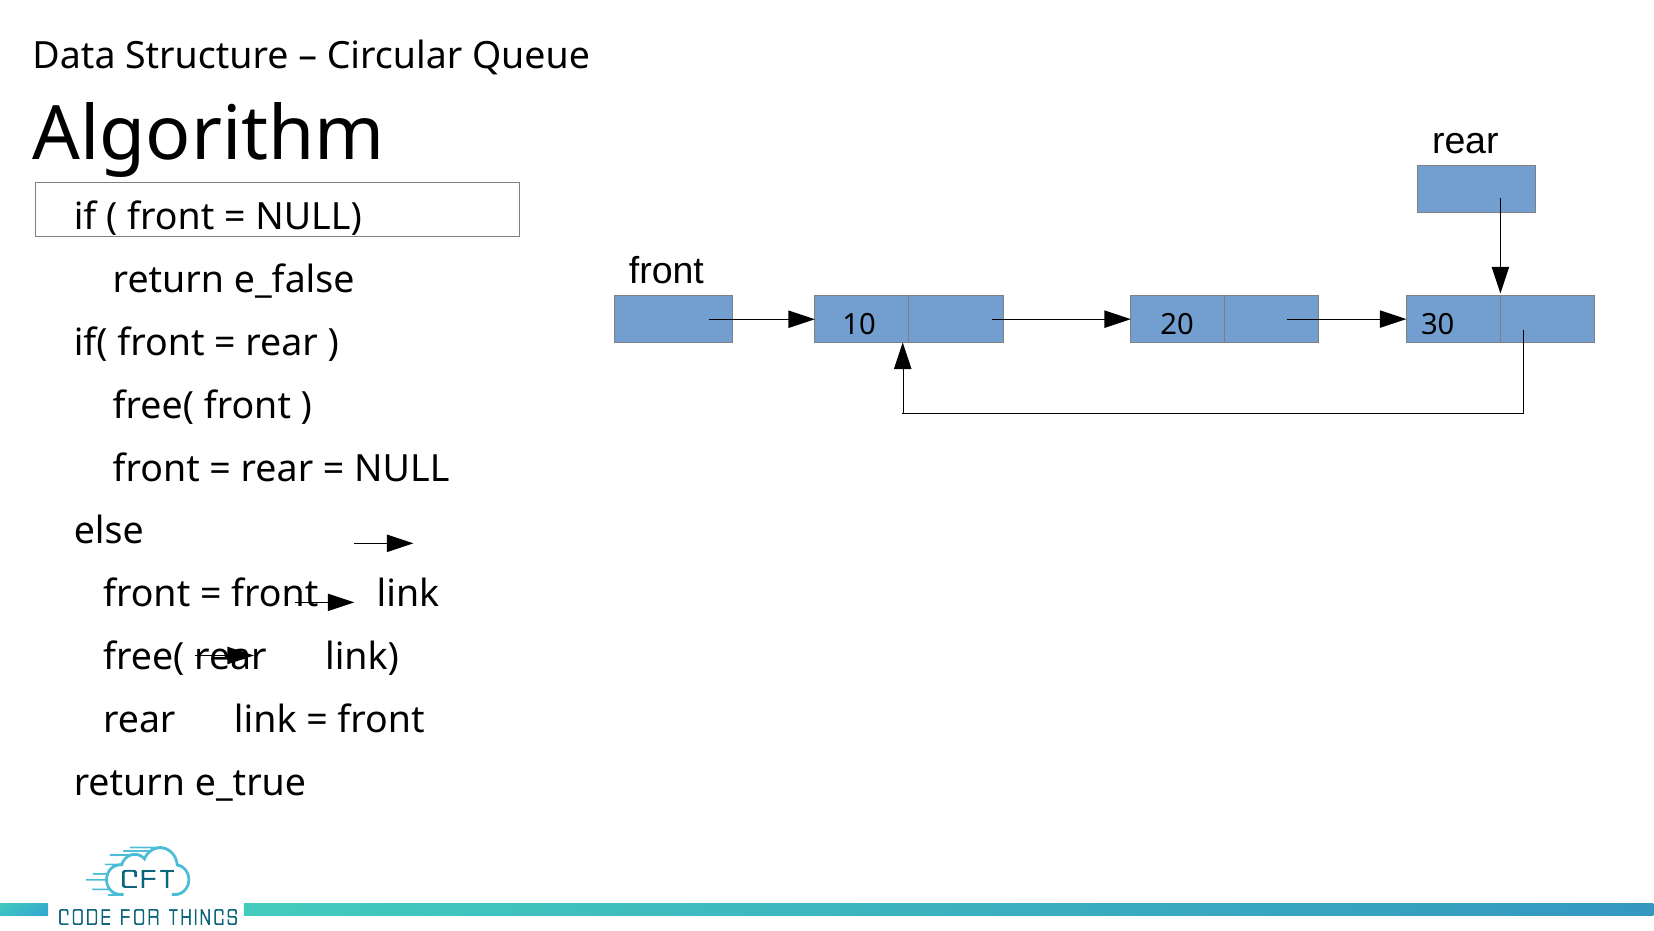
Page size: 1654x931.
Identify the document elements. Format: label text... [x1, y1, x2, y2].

text_box front [614, 242, 730, 300]
text_box [910, 295, 1004, 343]
text_box rear [1417, 112, 1533, 170]
text_box if ( front = NULL) return e_false if( front = rear ) free( front ) front = rear = NULL else front = front link free( rear link) rear link = front return e_true [0, 182, 727, 851]
title Data Structure – Circular Queue Algorithm [32, 11, 1524, 199]
text_box 10 [827, 295, 910, 345]
text_box [1488, 295, 1595, 343]
text_box 20 [1145, 295, 1228, 345]
text_box [614, 295, 733, 343]
text_box [1228, 295, 1319, 343]
text_box [1417, 165, 1536, 213]
picture [59, 851, 237, 925]
text_box [814, 295, 827, 343]
text_box 30 [1406, 295, 1488, 345]
text_box [1130, 295, 1145, 343]
